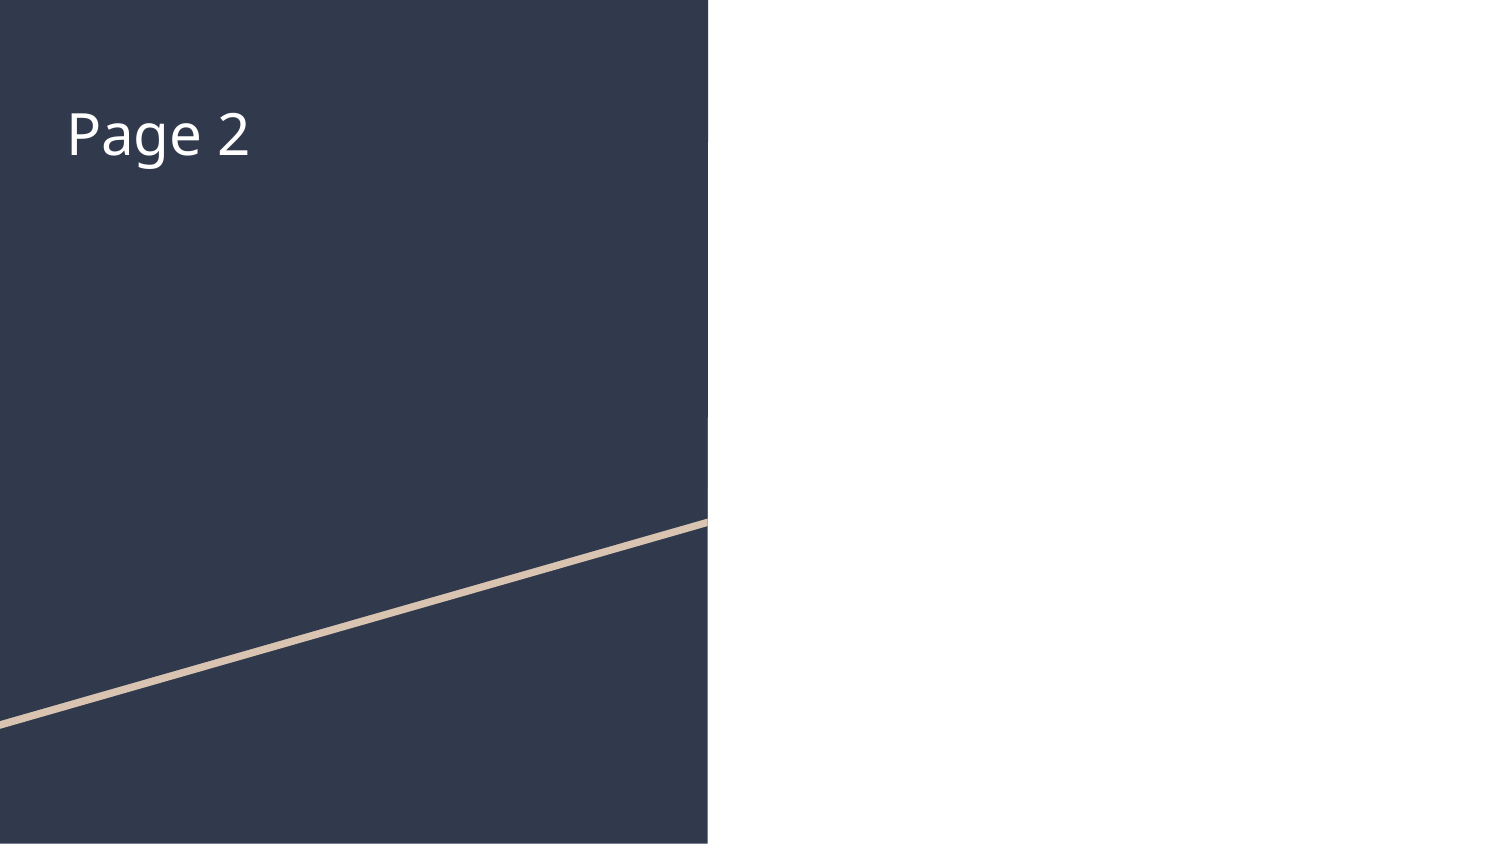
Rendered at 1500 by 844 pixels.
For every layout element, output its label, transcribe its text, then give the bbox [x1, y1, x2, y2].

title Page 2 [51, 82, 660, 494]
